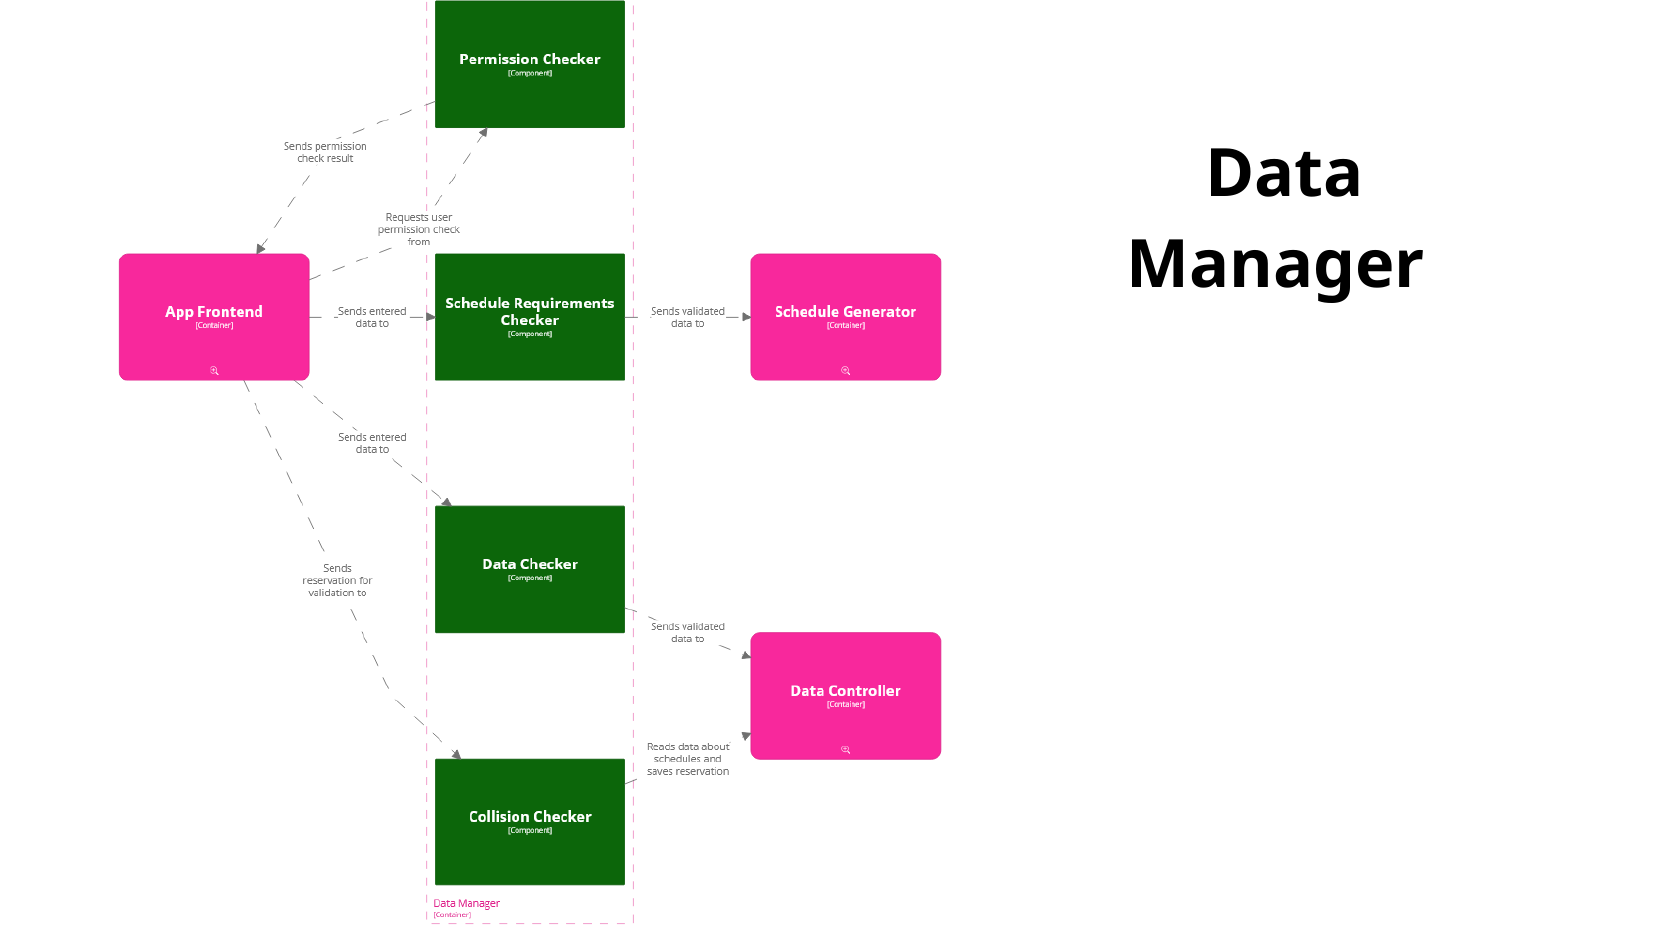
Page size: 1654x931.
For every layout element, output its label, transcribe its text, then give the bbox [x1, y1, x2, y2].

text_box Data Manager [1033, 118, 1536, 325]
picture [88, 0, 975, 931]
